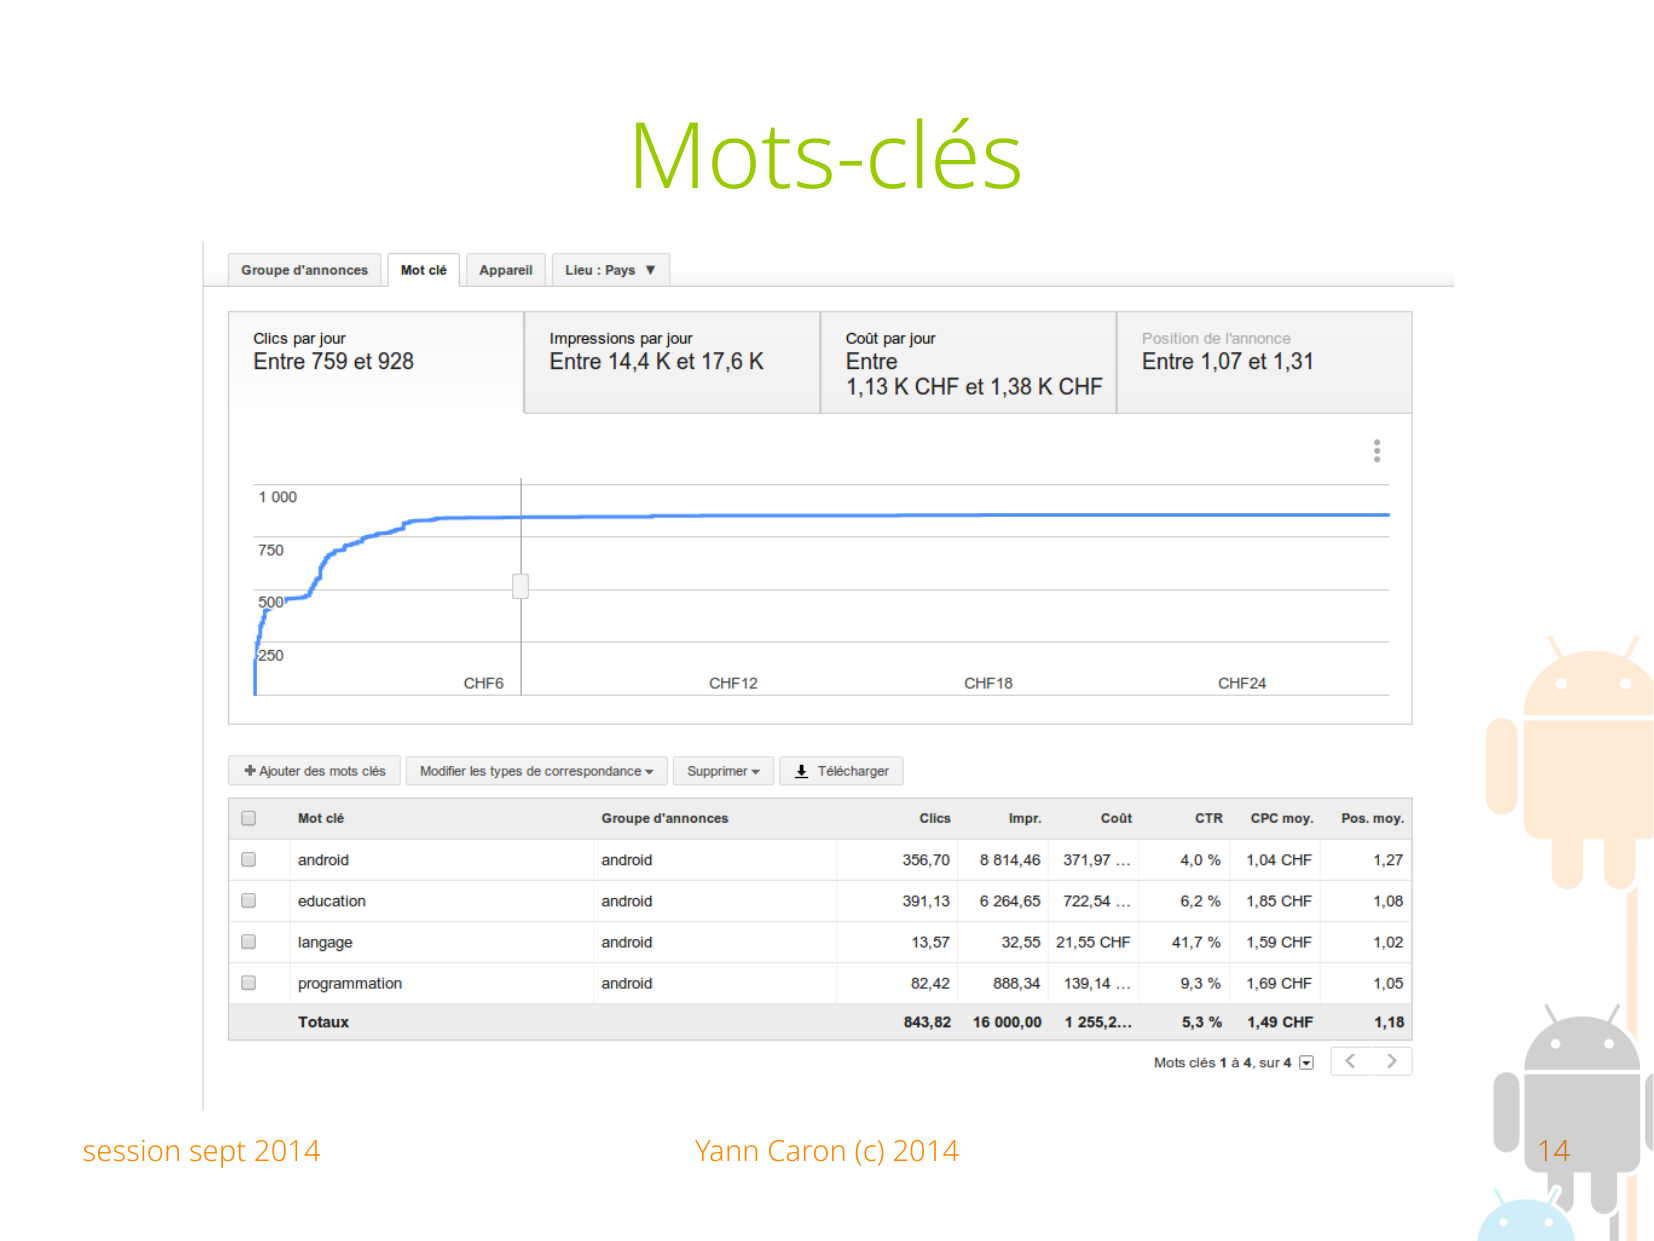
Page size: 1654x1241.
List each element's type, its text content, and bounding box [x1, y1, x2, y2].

picture [199, 241, 1654, 1241]
title Mots-clés [82, 49, 1571, 257]
